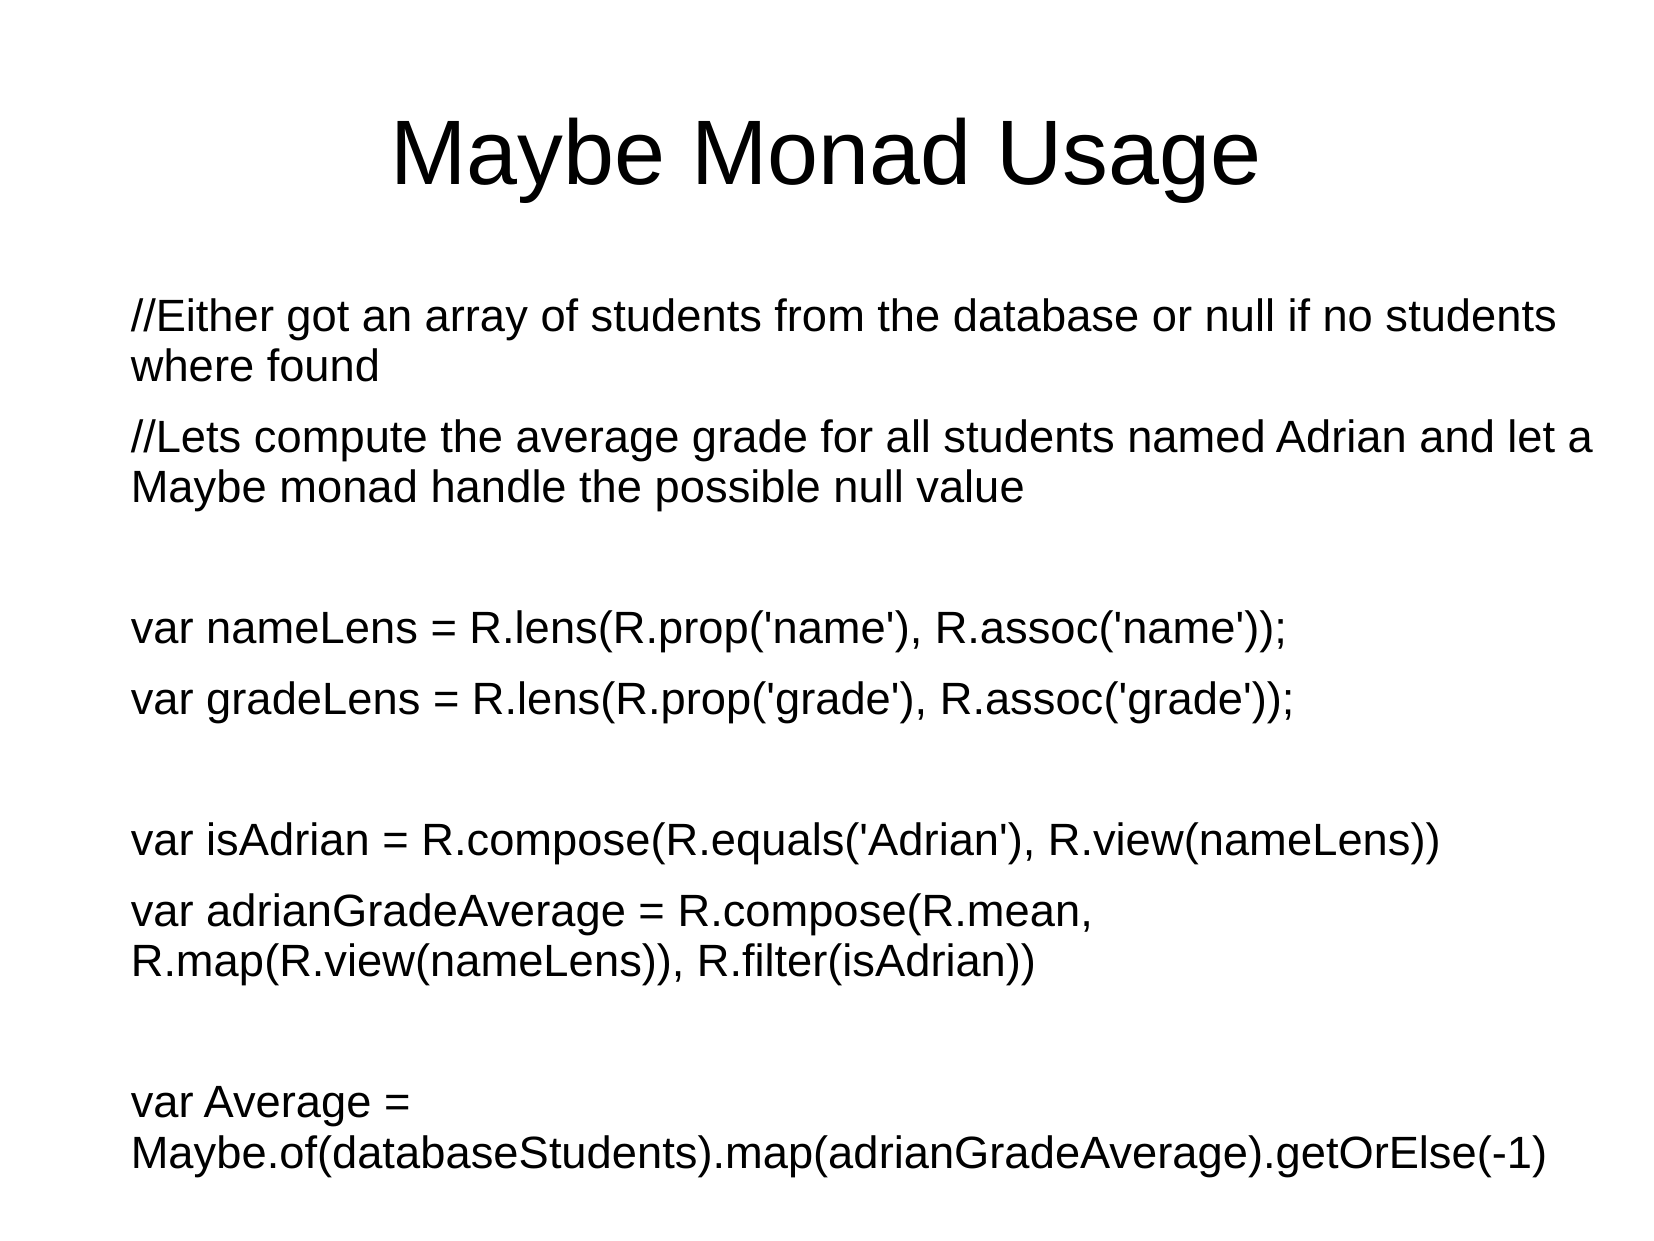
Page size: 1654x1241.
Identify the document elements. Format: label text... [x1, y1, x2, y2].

list //Either got an array of students from the database or null if no students where found //Lets compute the average grade for all students named Adrian and let a Maybe monad handle the possible null value var nameLens = R.lens(R.prop('name'), R.assoc('name')); var gradeLens = R.lens(R.prop('grade'), R.assoc('grade')); var isAdrian = R.compose(R.equals('Adrian'), R.view(nameLens)) var adrianGradeAverage = R.compose(R.mean, R.map(R.view(nameLens)), R.filter(isAdrian)) var Average = Maybe.of(databaseStudents).map(adrianGradeAverage).getOrElse(-1) [82, 290, 1607, 1193]
title Maybe Monad Usage [82, 49, 1571, 257]
